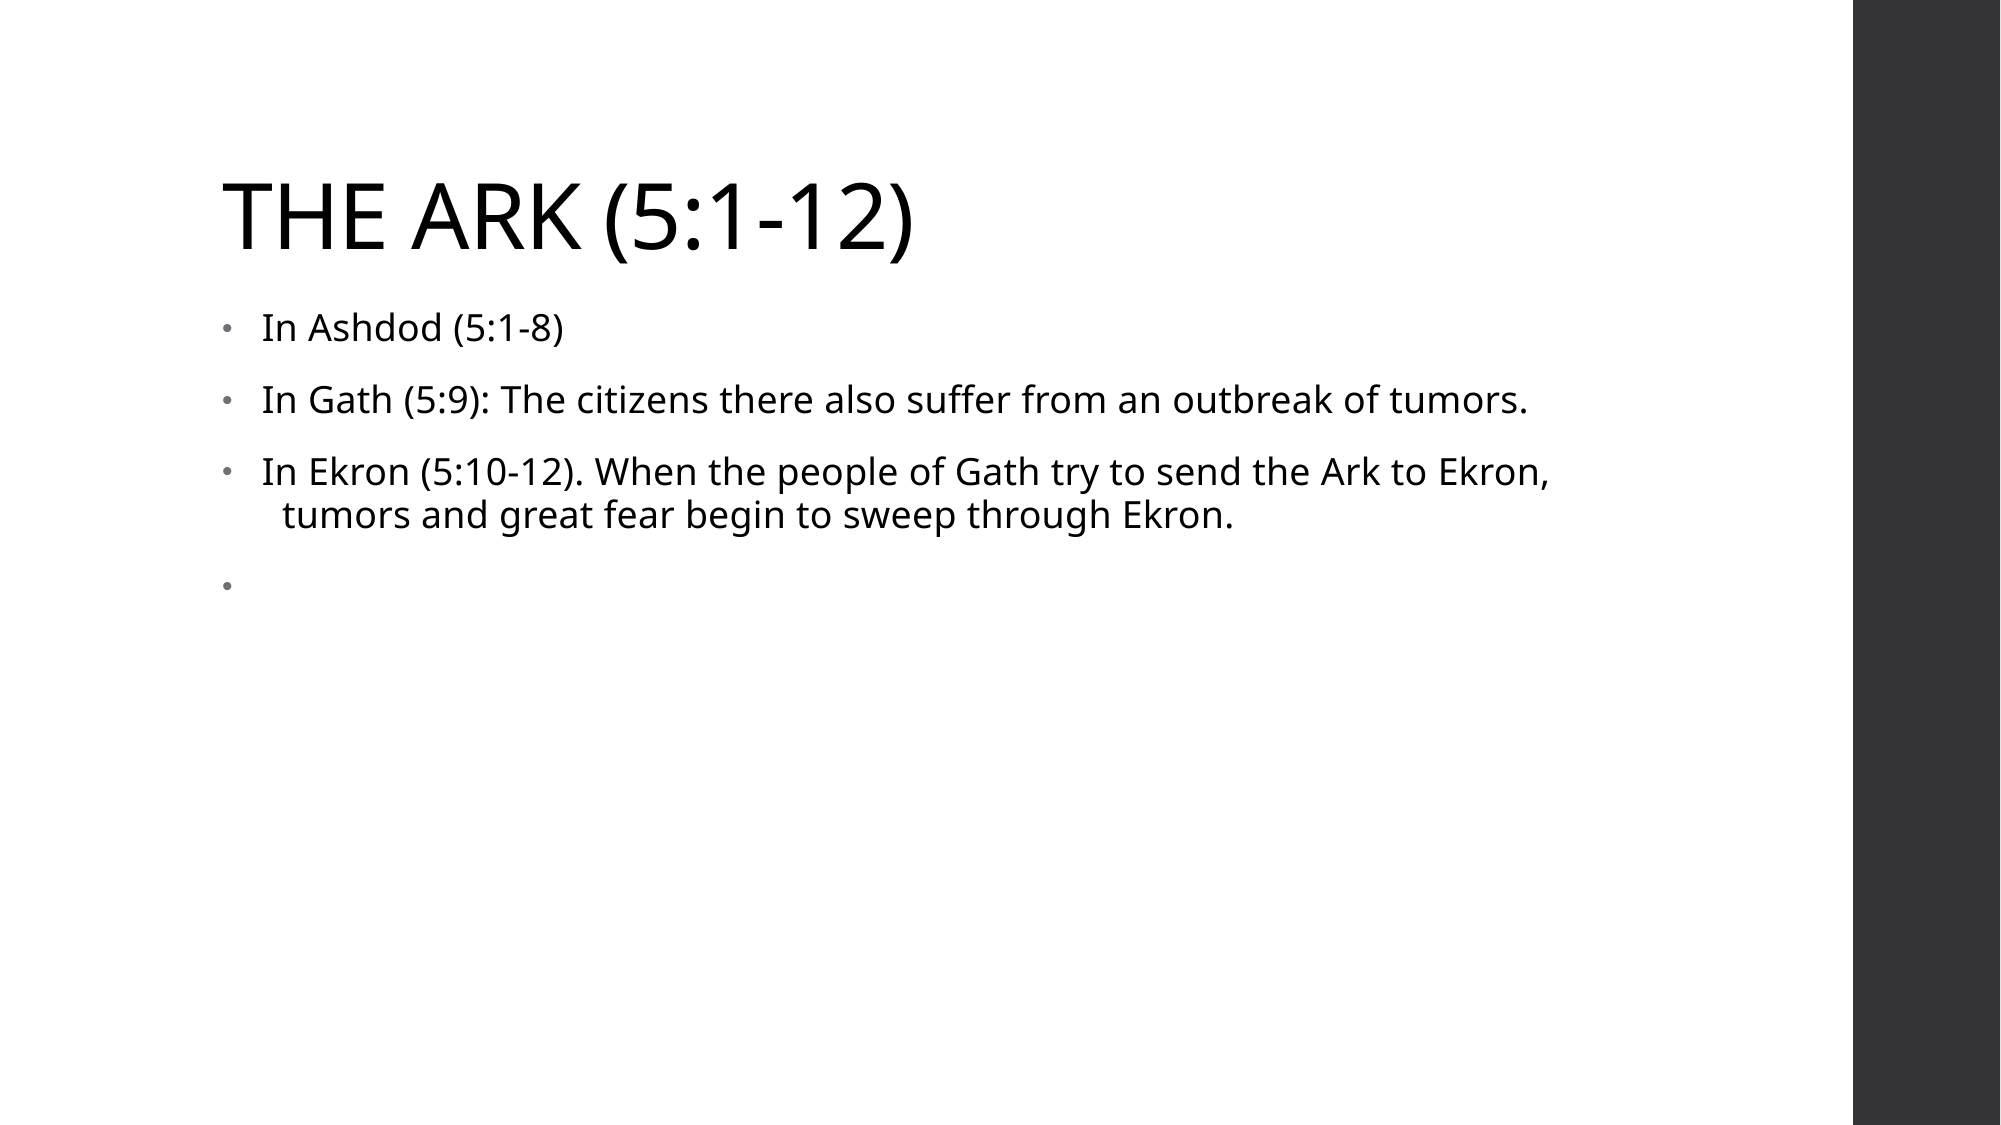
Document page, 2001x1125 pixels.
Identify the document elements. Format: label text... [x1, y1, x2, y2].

title THE ARK (5:1-12) [206, 60, 1797, 278]
list In Ashdod (5:1-8) In Gath (5:9): The citizens there also suffer from an outbreak of tumors. In Ekron (5:10-12). When the people of Gath try to send the Ark to Ekron, tumors and great fear begin to sweep through Ekron. [206, 299, 1617, 1014]
